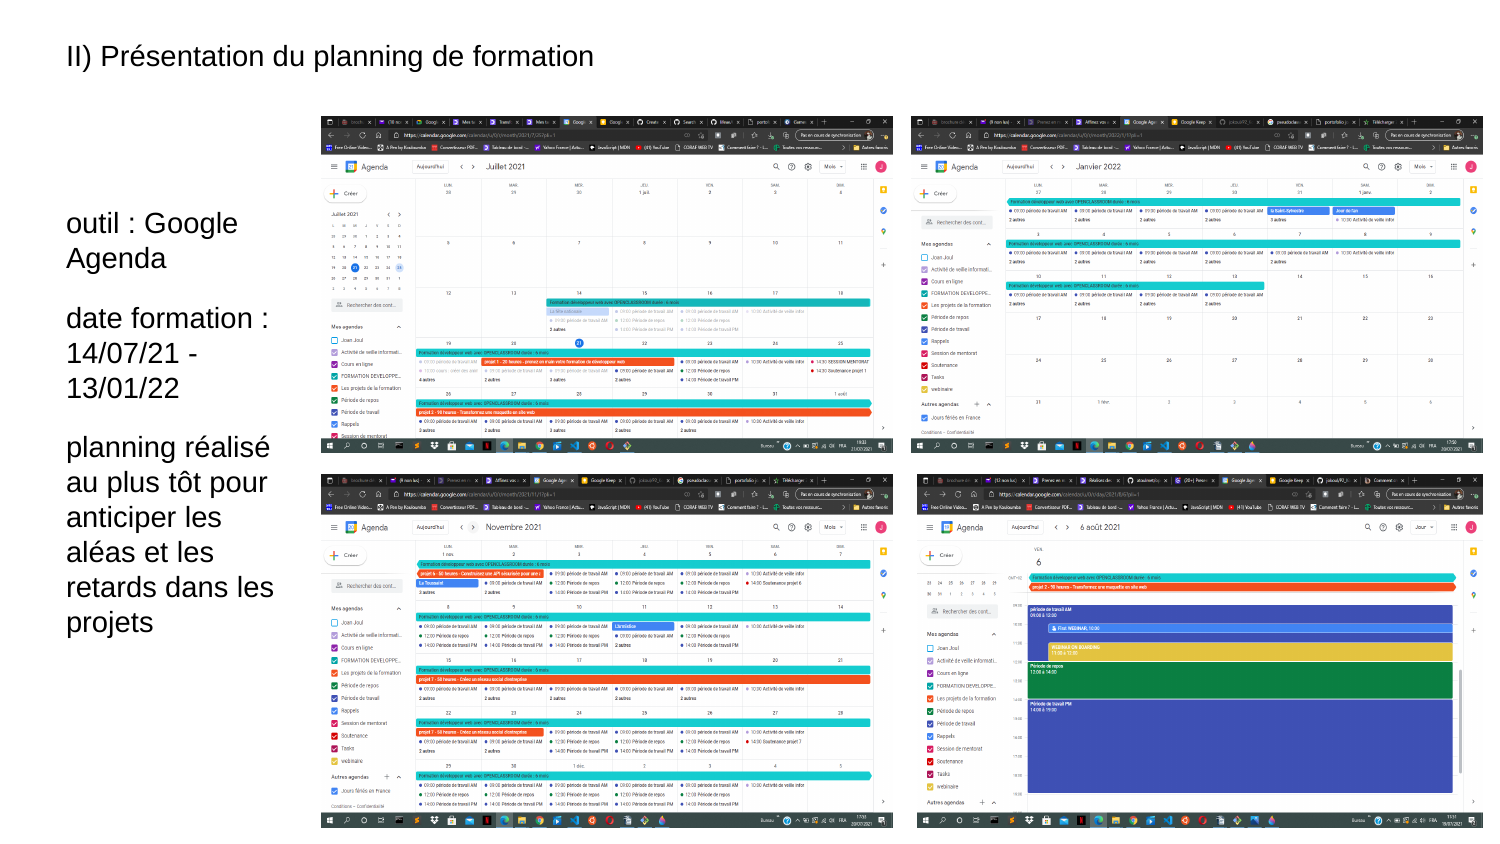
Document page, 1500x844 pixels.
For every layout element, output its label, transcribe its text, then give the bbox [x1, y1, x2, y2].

picture [321, 116, 893, 453]
title II) Présentation du planning de formation [51, 22, 1449, 117]
list outil : Google Agenda date formation : 14/07/21 - 13/01/22 planning réalisé au plus tôt pour anticiper les aléas et les retards dans les projets [51, 189, 297, 828]
picture [917, 474, 1483, 828]
picture [911, 116, 1483, 453]
picture [321, 474, 893, 828]
